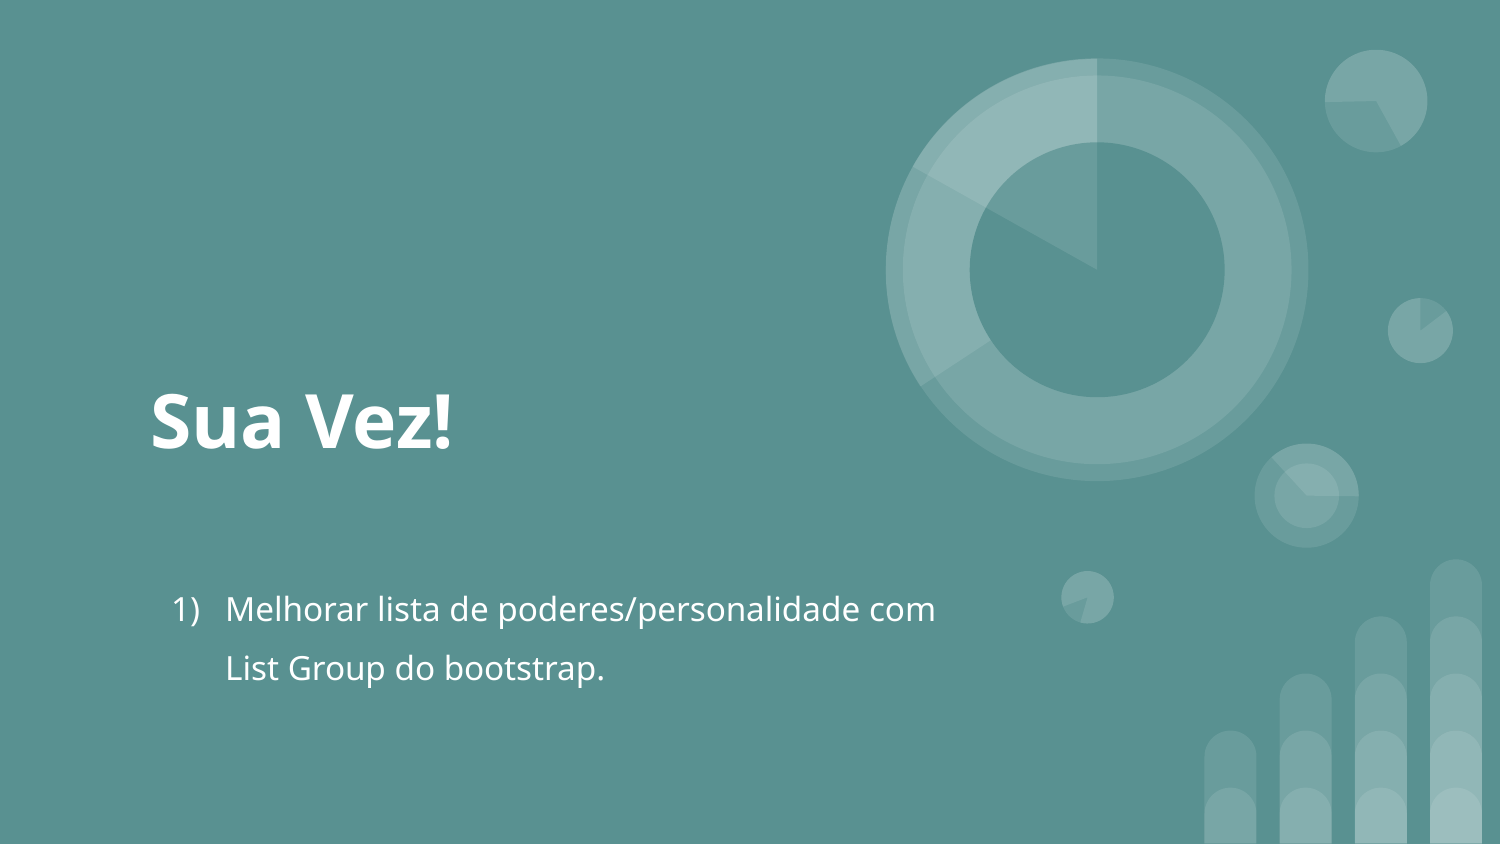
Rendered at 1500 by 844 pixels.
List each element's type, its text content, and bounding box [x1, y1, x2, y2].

subtitle Melhorar lista de poderes/personalidade com List Group do bootstrap. [135, 552, 971, 814]
title Sua Vez! [135, 264, 834, 552]
